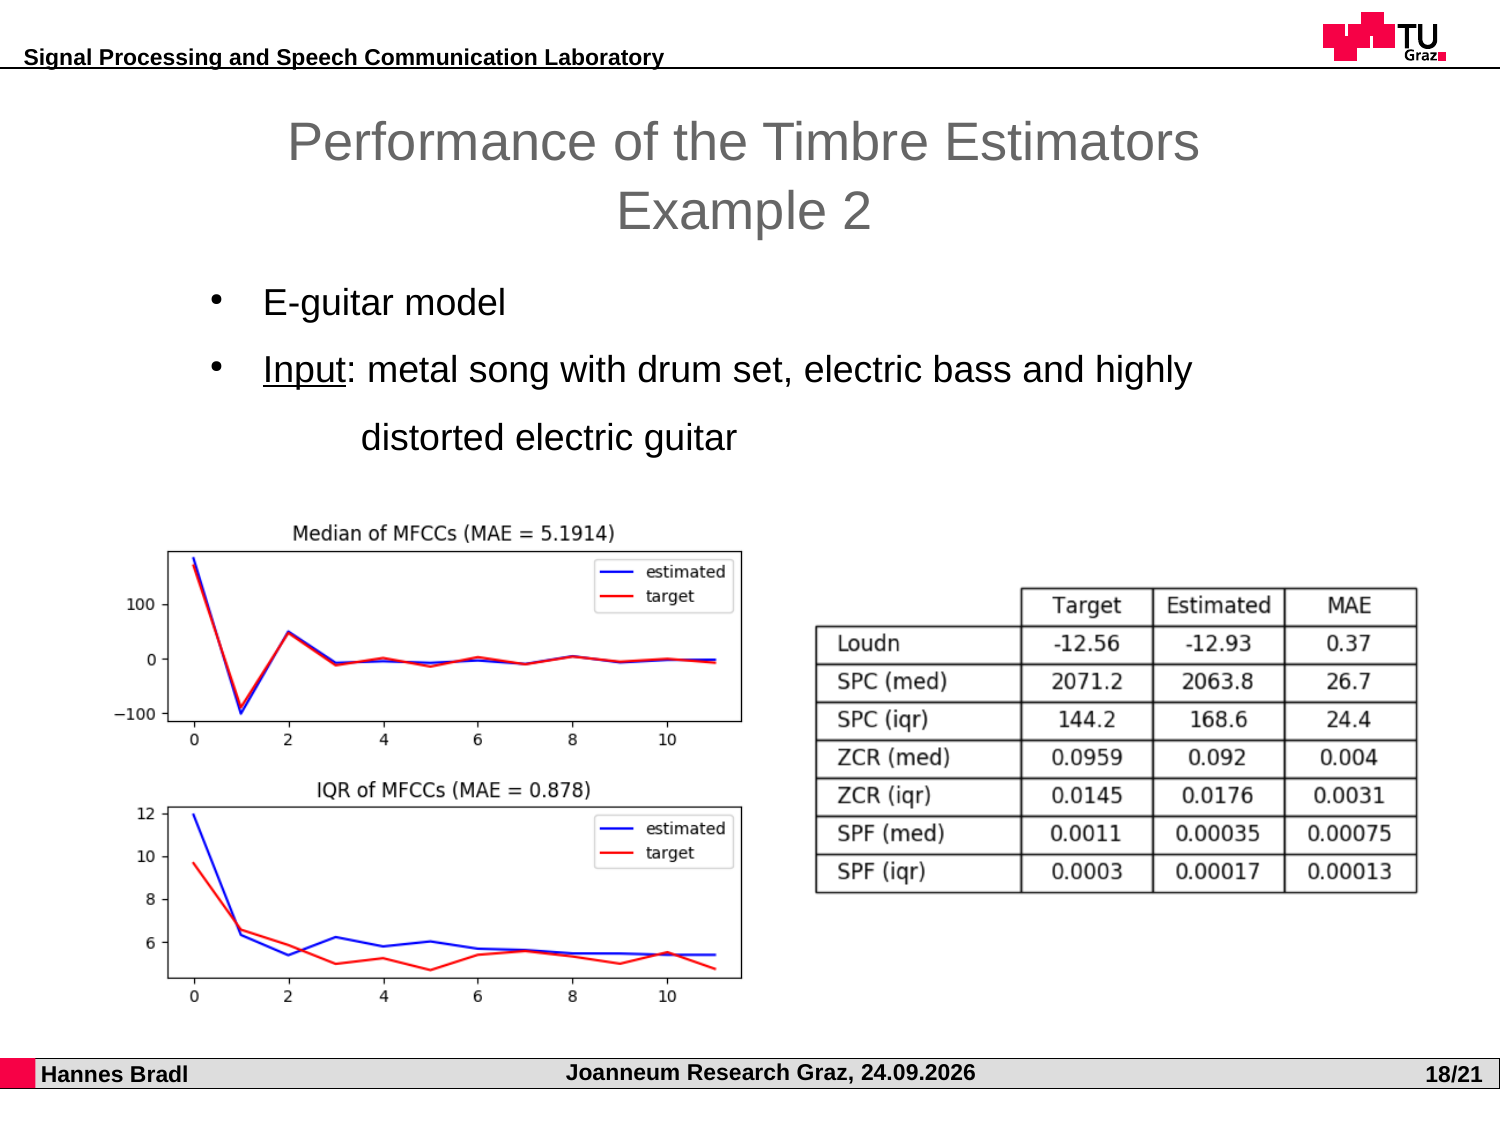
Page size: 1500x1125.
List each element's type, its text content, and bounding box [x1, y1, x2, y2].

picture [106, 507, 756, 1004]
list E-guitar model Input: metal song with drum set, electric bass and highly distorted electric guitar [177, 248, 1312, 426]
picture [809, 578, 1422, 898]
list Performance of the Timbre Estimators Example 2 [107, 106, 1382, 201]
